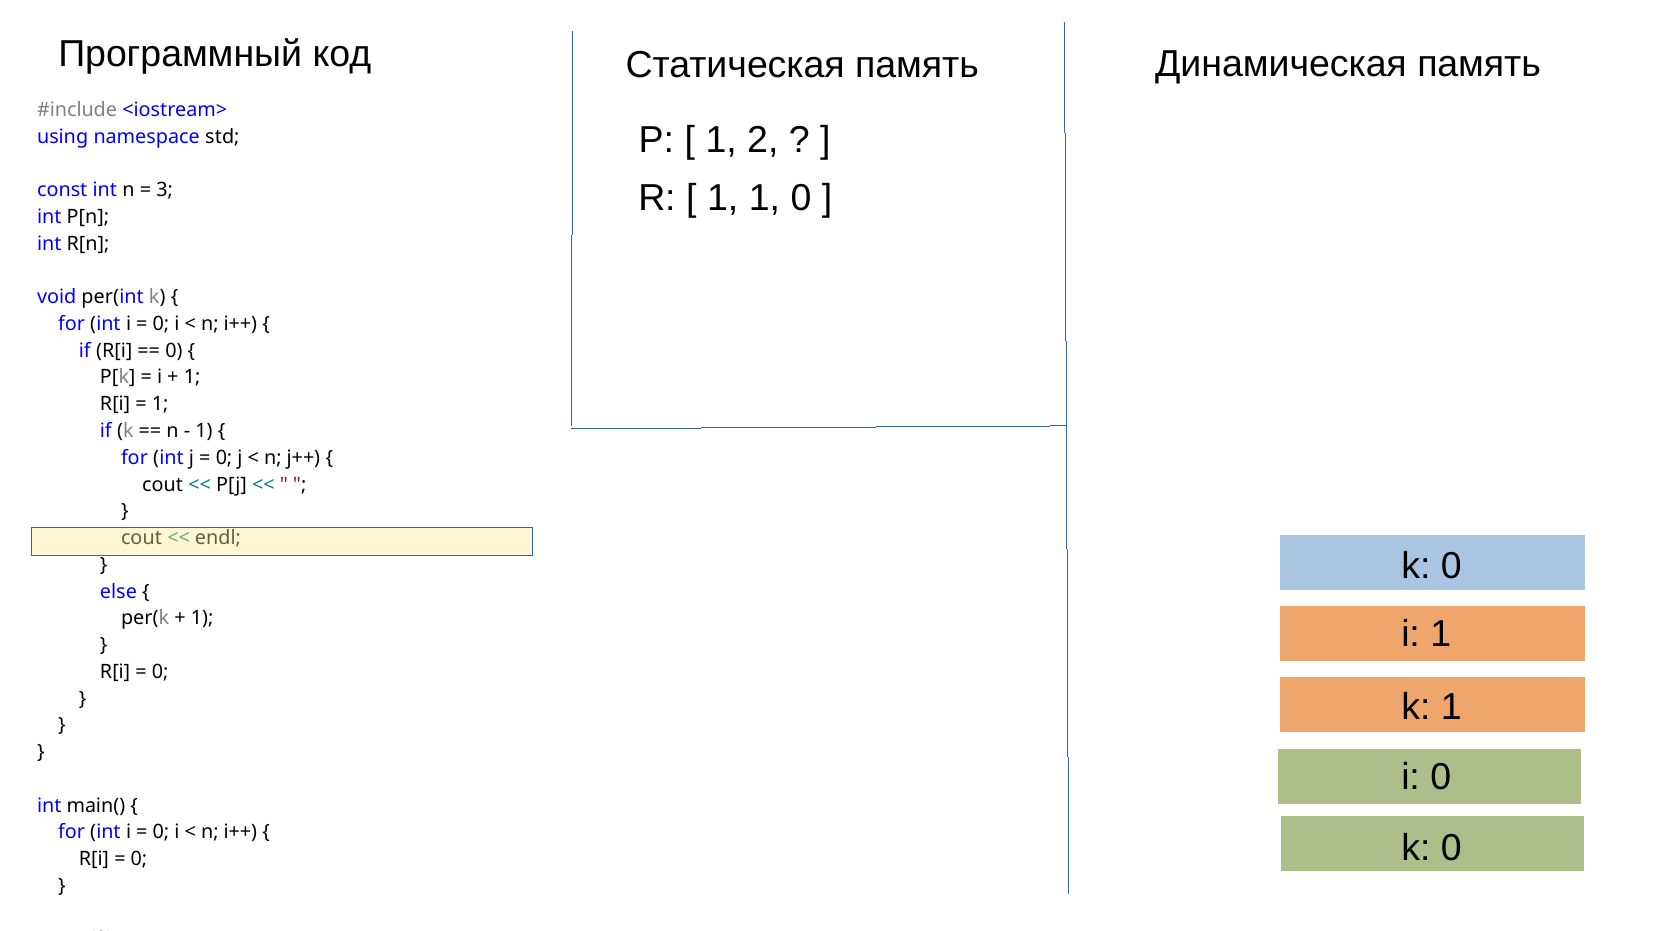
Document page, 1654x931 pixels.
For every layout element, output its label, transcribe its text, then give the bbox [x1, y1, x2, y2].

text_box [1277, 533, 1587, 593]
text_box k: 1 [1386, 678, 1477, 736]
text_box Динамическая память [1140, 34, 1557, 92]
text_box [1279, 814, 1587, 874]
text_box k: 0 [1386, 819, 1483, 876]
text_box k: 0 [1386, 536, 1477, 594]
text_box R: [ 1, 1, 0 ] [623, 169, 848, 227]
text_box [1277, 674, 1587, 734]
text_box i: 0 [1386, 748, 1483, 806]
text_box [1276, 746, 1584, 806]
text_box [1277, 604, 1587, 664]
text_box i: 1 [1386, 605, 1467, 662]
text_box #include <iostream> using namespace std; const int n = 3; int P[n]; int R[n]; void per(int k) { for (int i = 0; i < n; i++) { if (R[i] == 0) { P[k] = i + 1; R[i] = 1; if (k == n - 1) { for (int j = 0; j < n; j++) { cout << P[j] << " "; } cout << endl; } else { per(k + 1); } R[i] = 0; } } } int main() { for (int i = 0; i < n; i++) { R[i] = 0; } per(0); return 0; } [22, 88, 570, 907]
text_box P: [ 1, 2, ? ] [623, 111, 846, 168]
text_box [31, 527, 533, 556]
text_box Статическая память [610, 35, 995, 93]
text_box Программный код [43, 25, 387, 83]
